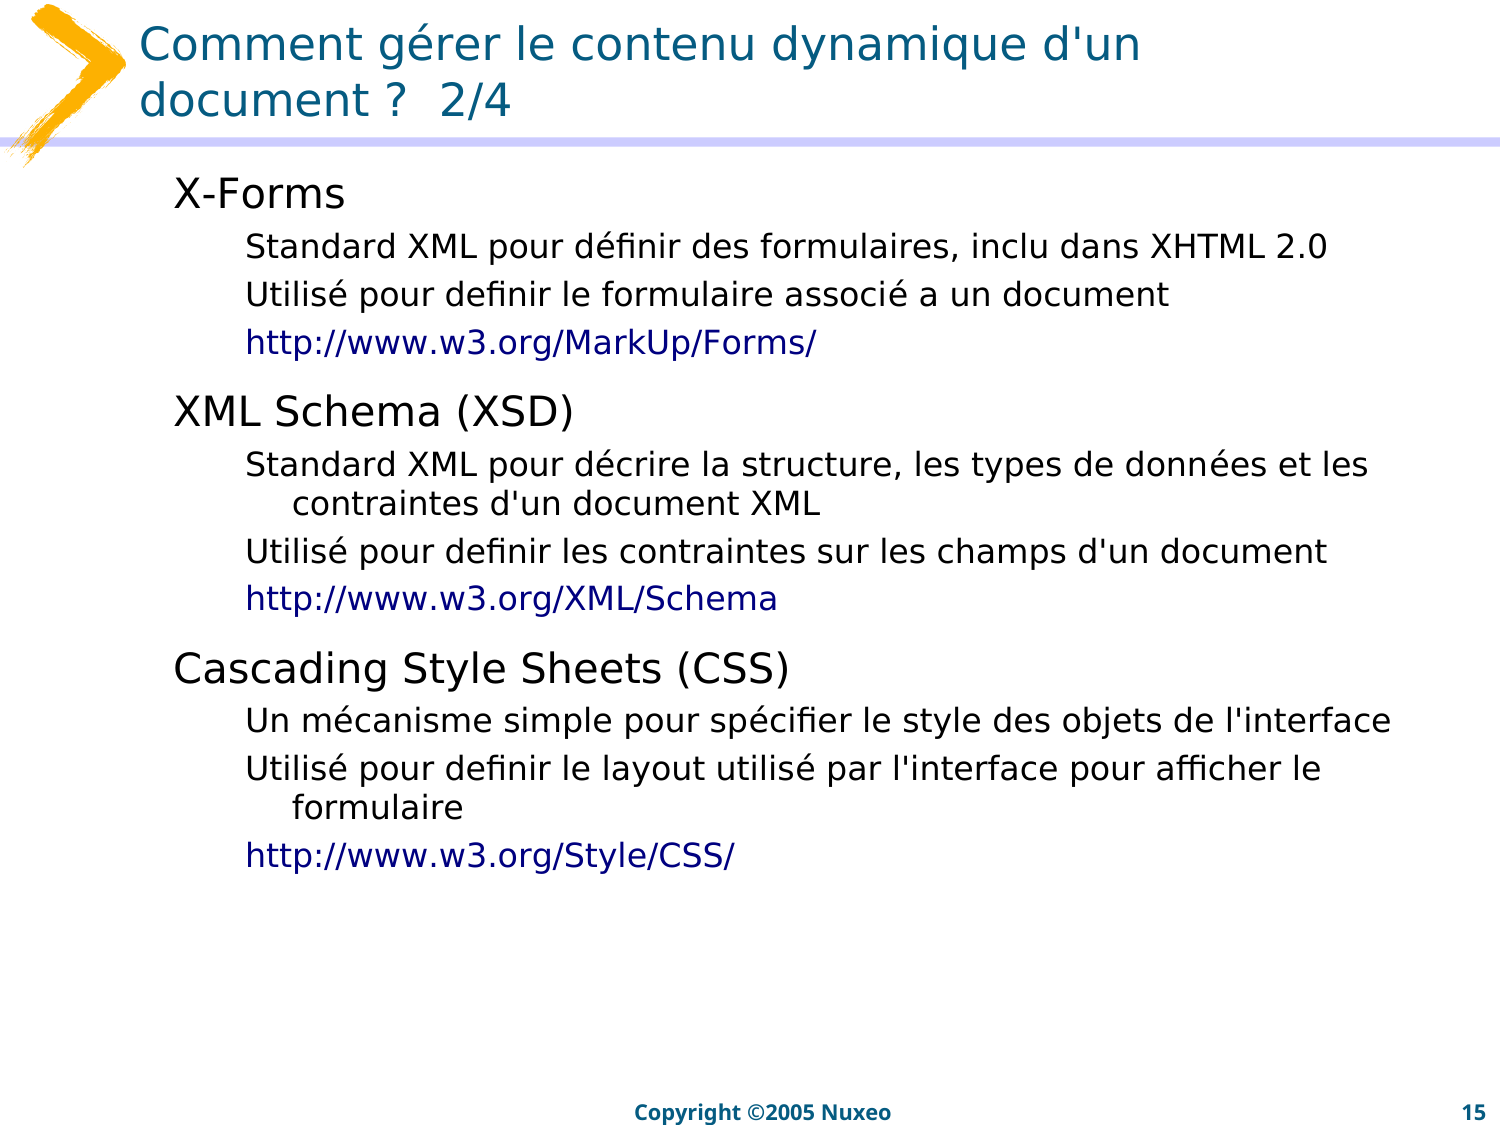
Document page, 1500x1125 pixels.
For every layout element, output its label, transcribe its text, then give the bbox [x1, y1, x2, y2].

picture [4, 4, 126, 169]
list X-Forms Standard XML pour définir des formulaires, inclu dans XHTML 2.0 Utilisé pour definir le formulaire associé a un document http://www.w3.org/MarkUp/Forms/ XML Schema (XSD) Standard XML pour décrire la structure, les types de données et les contraintes d'un document XML Utilisé pour definir les contraintes sur les champs d'un document http://www.w3.org/XML/Schema Cascading Style Sheets (CSS) Un mécanisme simple pour spécifier le style des objets de l'interface Utilisé pour definir le layout utilisé par l'interface pour afficher le formulaire http://www.w3.org/Style/CSS/ [170, 170, 1413, 1085]
title Comment gérer le contenu dynamique d'un document ? 2/4 [139, 12, 1409, 130]
